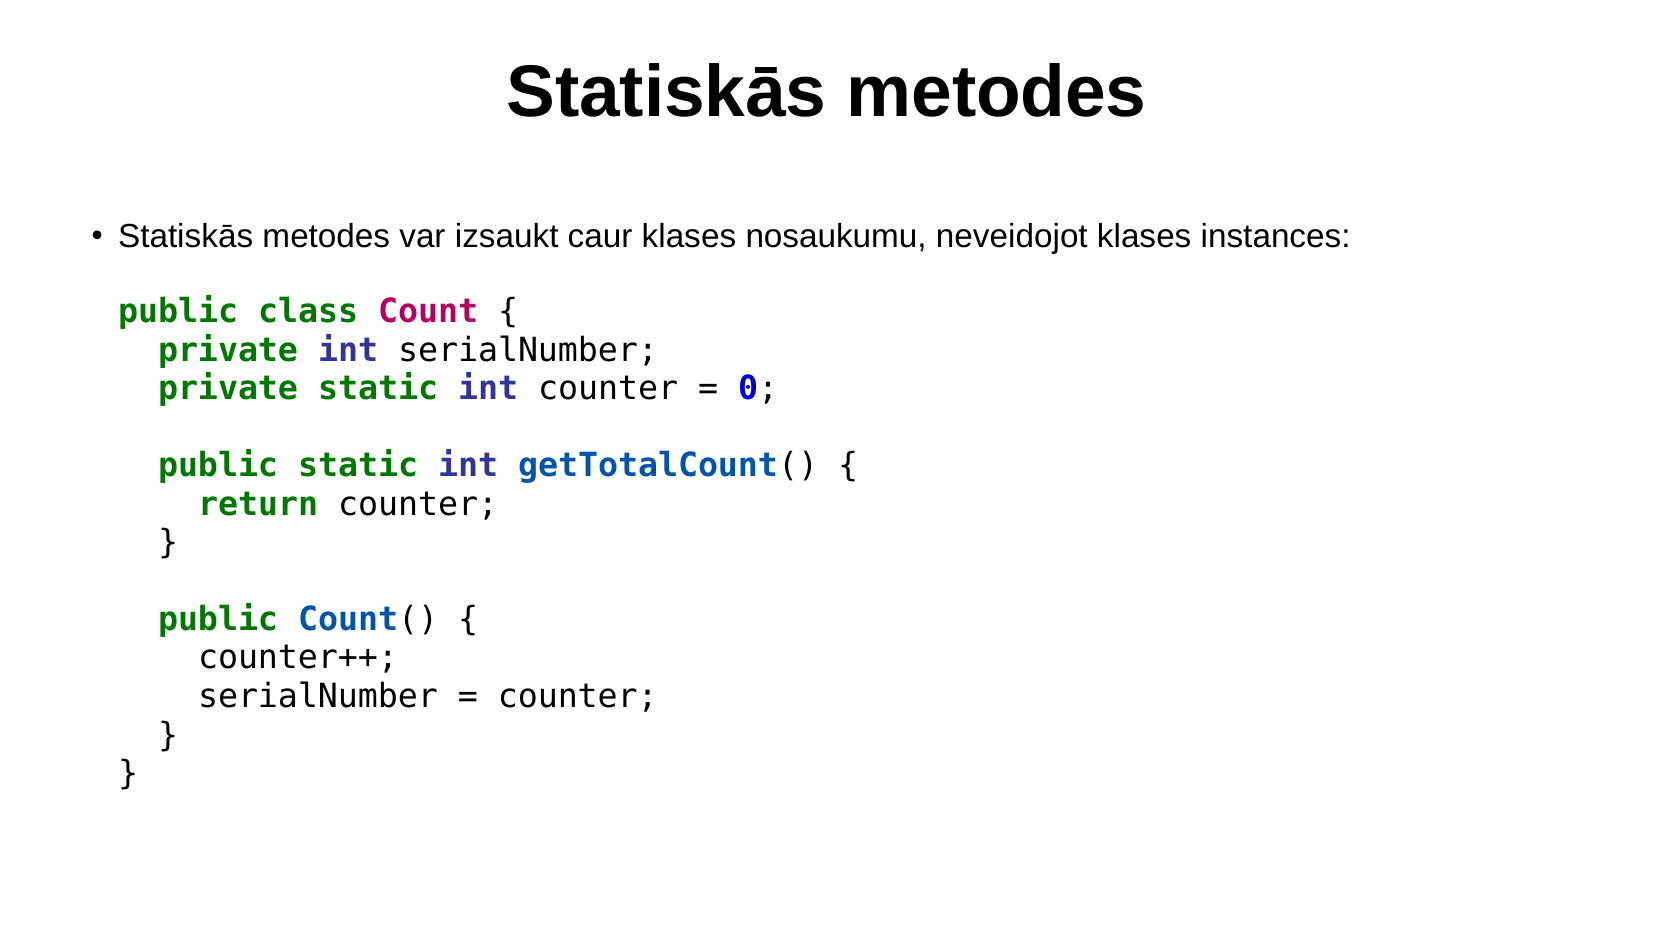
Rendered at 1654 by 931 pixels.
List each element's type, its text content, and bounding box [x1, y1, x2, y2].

title Statiskās metodes [82, 39, 1571, 144]
list Statiskās metodes var izsaukt caur klases nosaukumu, neveidojot klases instances: public class Count { private int serialNumber; private static int counter = 0; public static int getTotalCount() { return counter; } public Count() { counter++; serialNumber = counter; } } [82, 217, 1538, 833]
